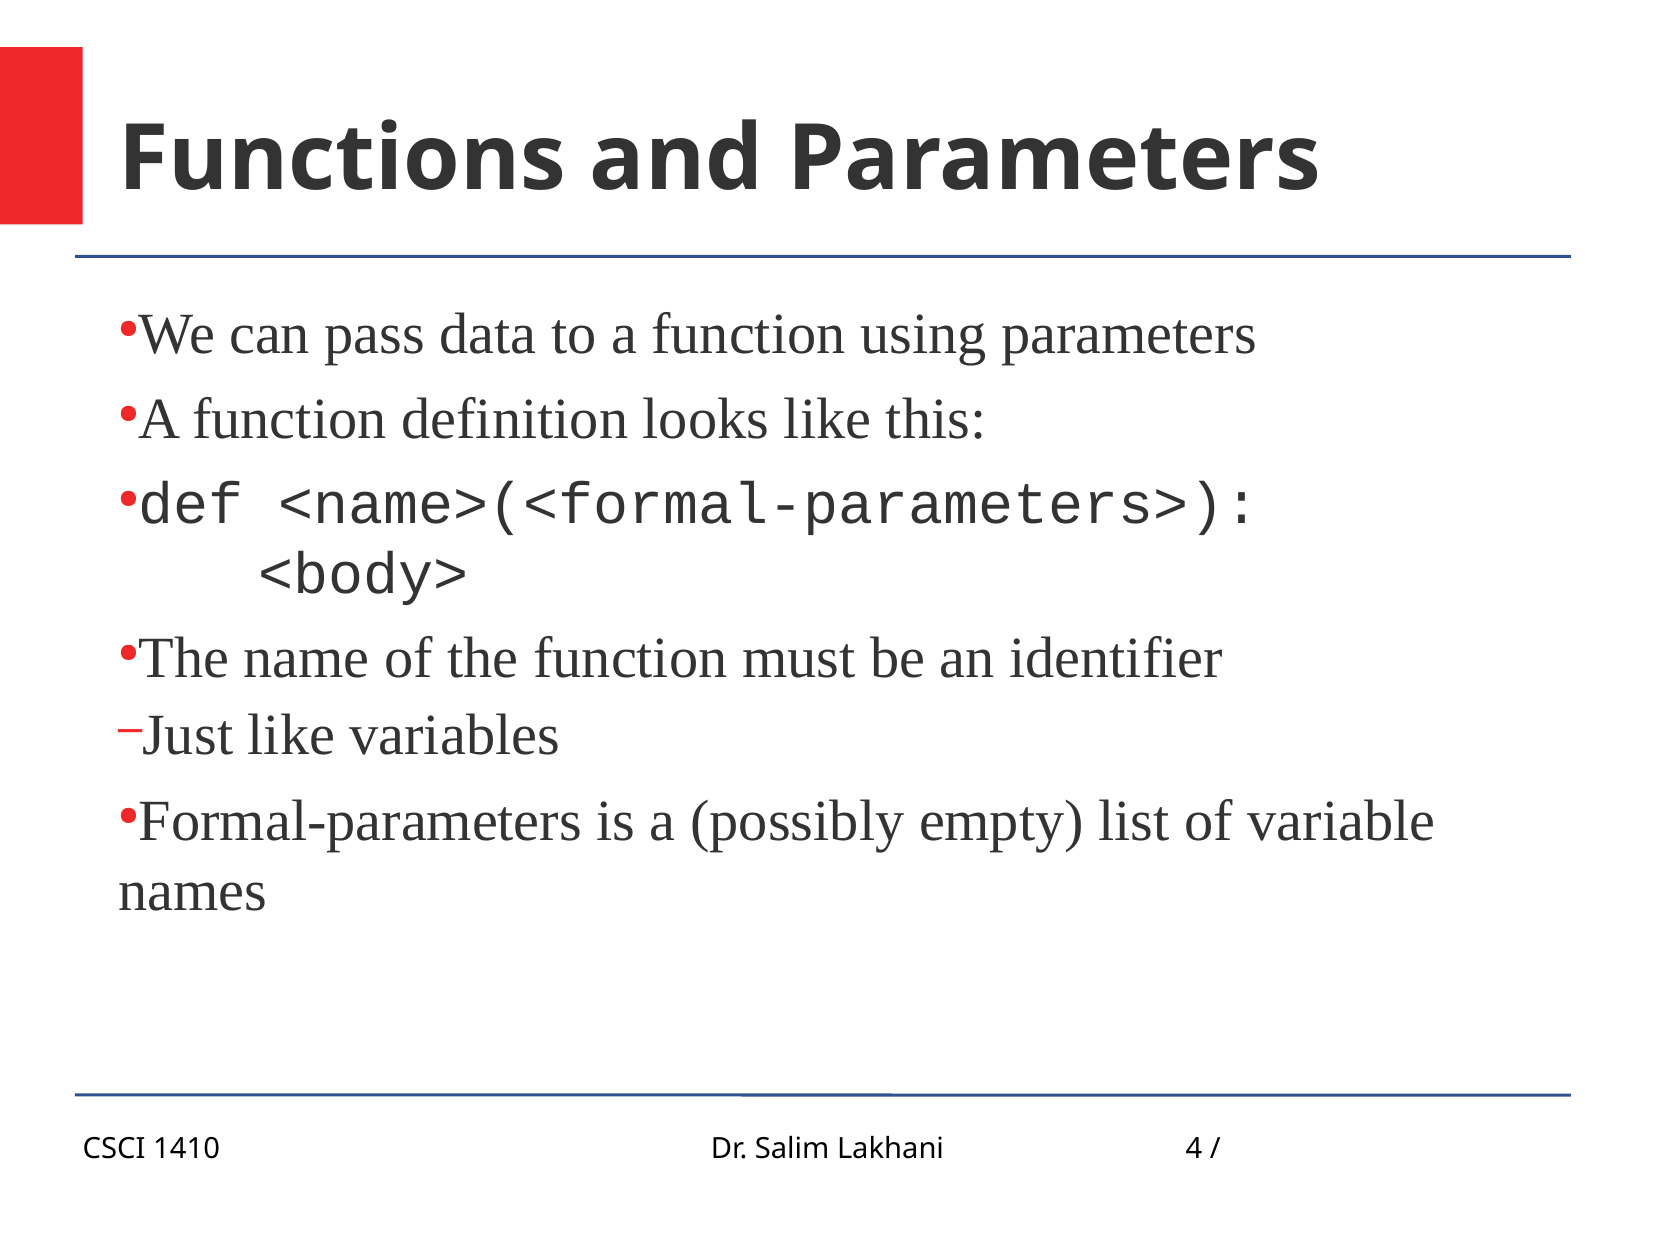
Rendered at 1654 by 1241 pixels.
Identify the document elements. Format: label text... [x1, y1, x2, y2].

text_box / [1185, 1129, 1571, 1216]
text_box CSCI 1410 [82, 1129, 468, 1216]
title Functions and Parameters [118, 49, 1571, 257]
list We can pass data to a function using parameters A function definition looks like this: def <name>(<formal-parameters>): <body> The name of the function must be an identifier Just like variables Formal-parameters is a (possibly empty) list of variable names [118, 295, 1536, 1080]
text_box Dr. Salim Lakhani [565, 1129, 1090, 1216]
